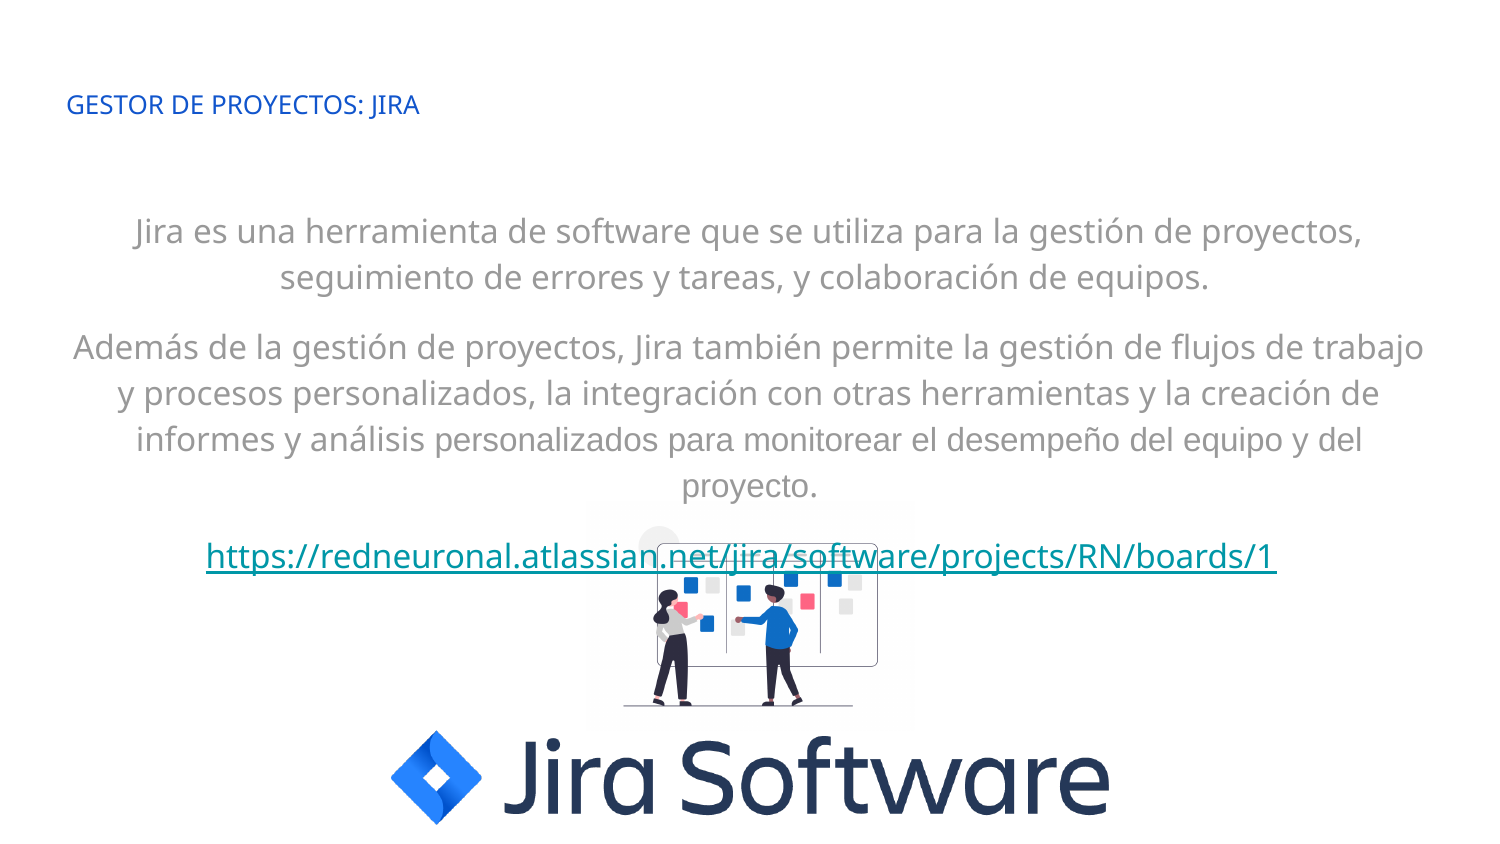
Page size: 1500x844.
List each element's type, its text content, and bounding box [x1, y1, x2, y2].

title GESTOR DE PROYECTOS: JIRA [51, 72, 1449, 167]
list Jira es una herramienta de software que se utiliza para la gestión de proyectos, seguimiento de errores y tareas, y colaboración de equipos. Además de la gestión de proyectos, Jira también permite la gestión de flujos de trabajo y procesos personalizados, la integración con otras herramientas y la creación de informes y análisis personalizados para monitorear el desempeño del equipo y del proyecto. https://redneuronal.atlassian.net/jira/software/projects/RN/boards/1 [51, 189, 1449, 750]
picture [391, 730, 1109, 825]
